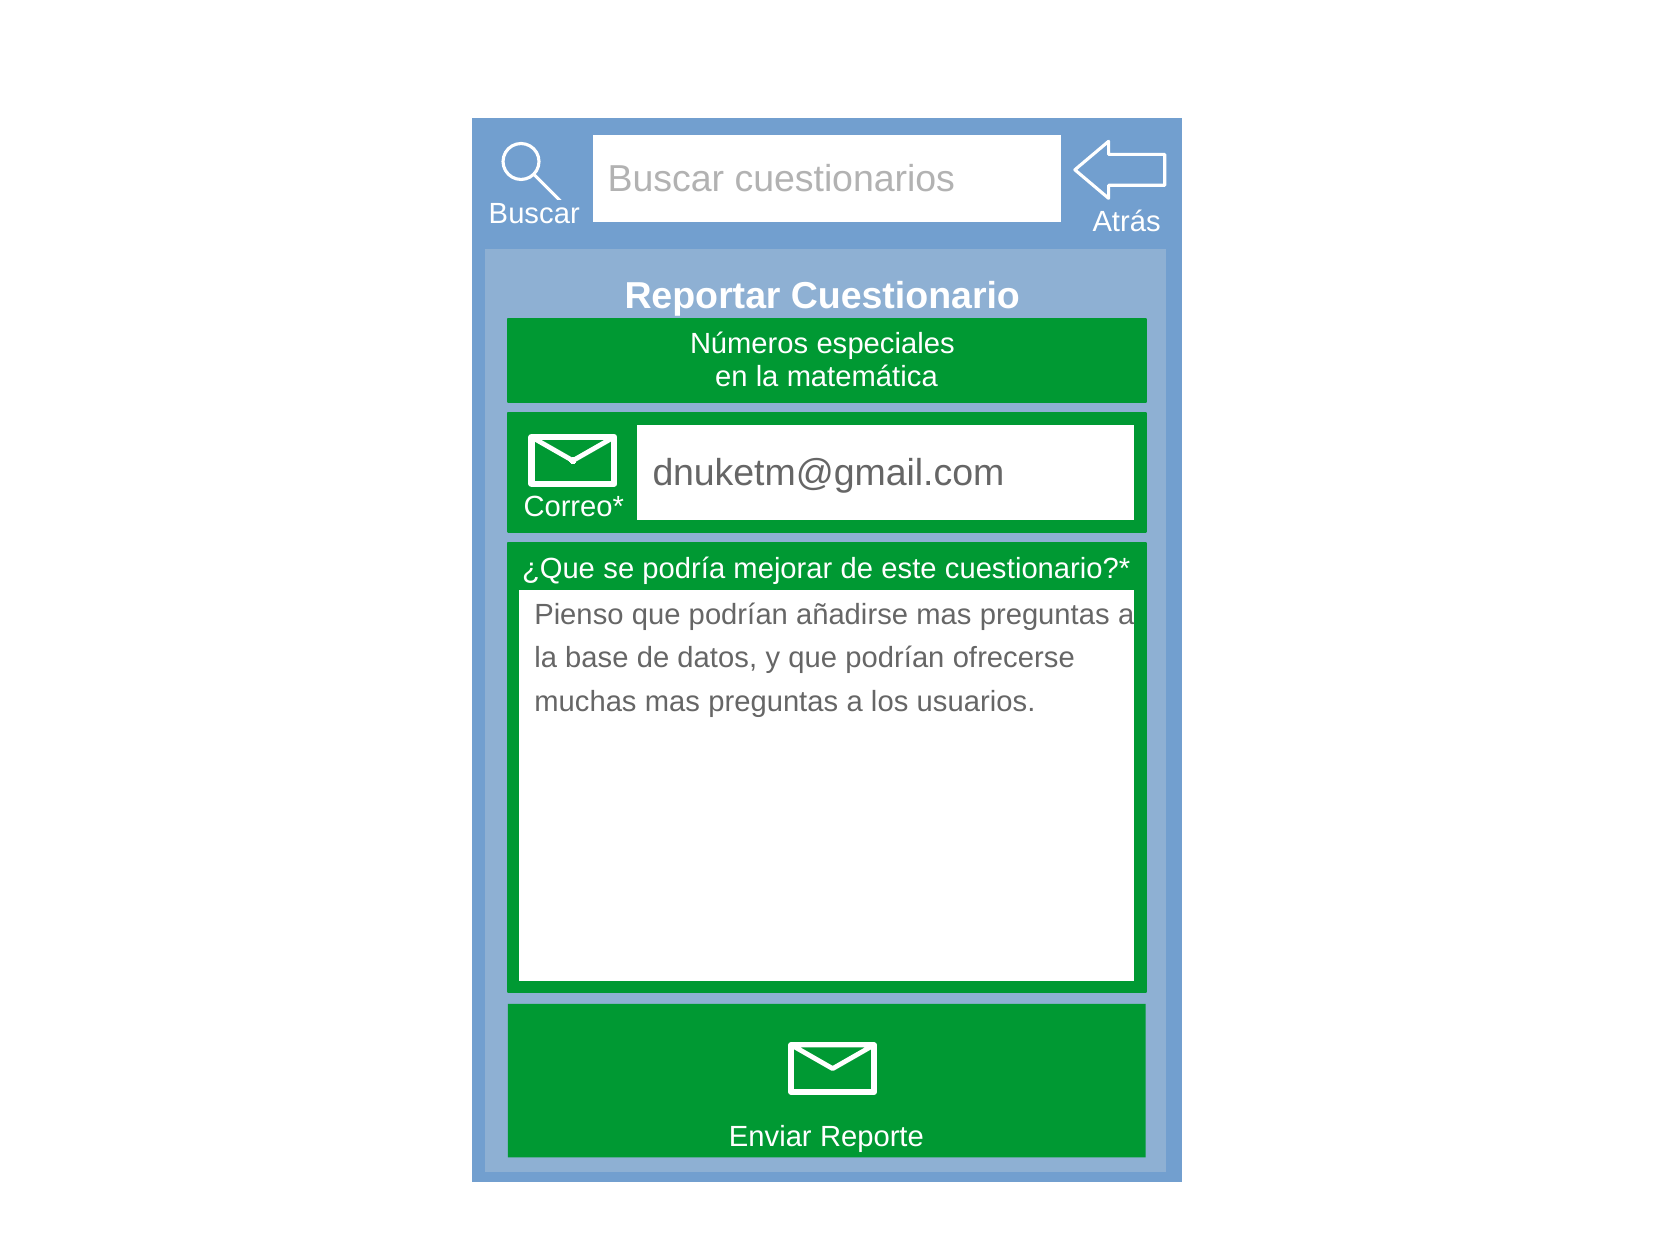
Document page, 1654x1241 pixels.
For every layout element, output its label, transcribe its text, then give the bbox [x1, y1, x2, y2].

text_box dnuketm@gmail.com [637, 425, 1134, 520]
text_box Reportar Cuestionario [499, 259, 1146, 331]
text_box Enviar Reporte [738, 1116, 915, 1157]
text_box Correo* [507, 413, 1146, 532]
text_box ¿Que se podría mejorar de este cuestionario?* [507, 543, 1146, 993]
text_box Números especiales en la matemática [507, 318, 1146, 402]
text_box Buscar [485, 201, 584, 225]
text_box Buscar cuestionarios [590, 132, 1063, 225]
text_box Pienso que podrían añadirse mas preguntas a la base de datos, y que podrían ofrecerse muchas mas preguntas a los usuarios. [519, 590, 1134, 981]
text_box Atrás [1074, 209, 1179, 233]
text_box [472, 118, 1182, 1182]
